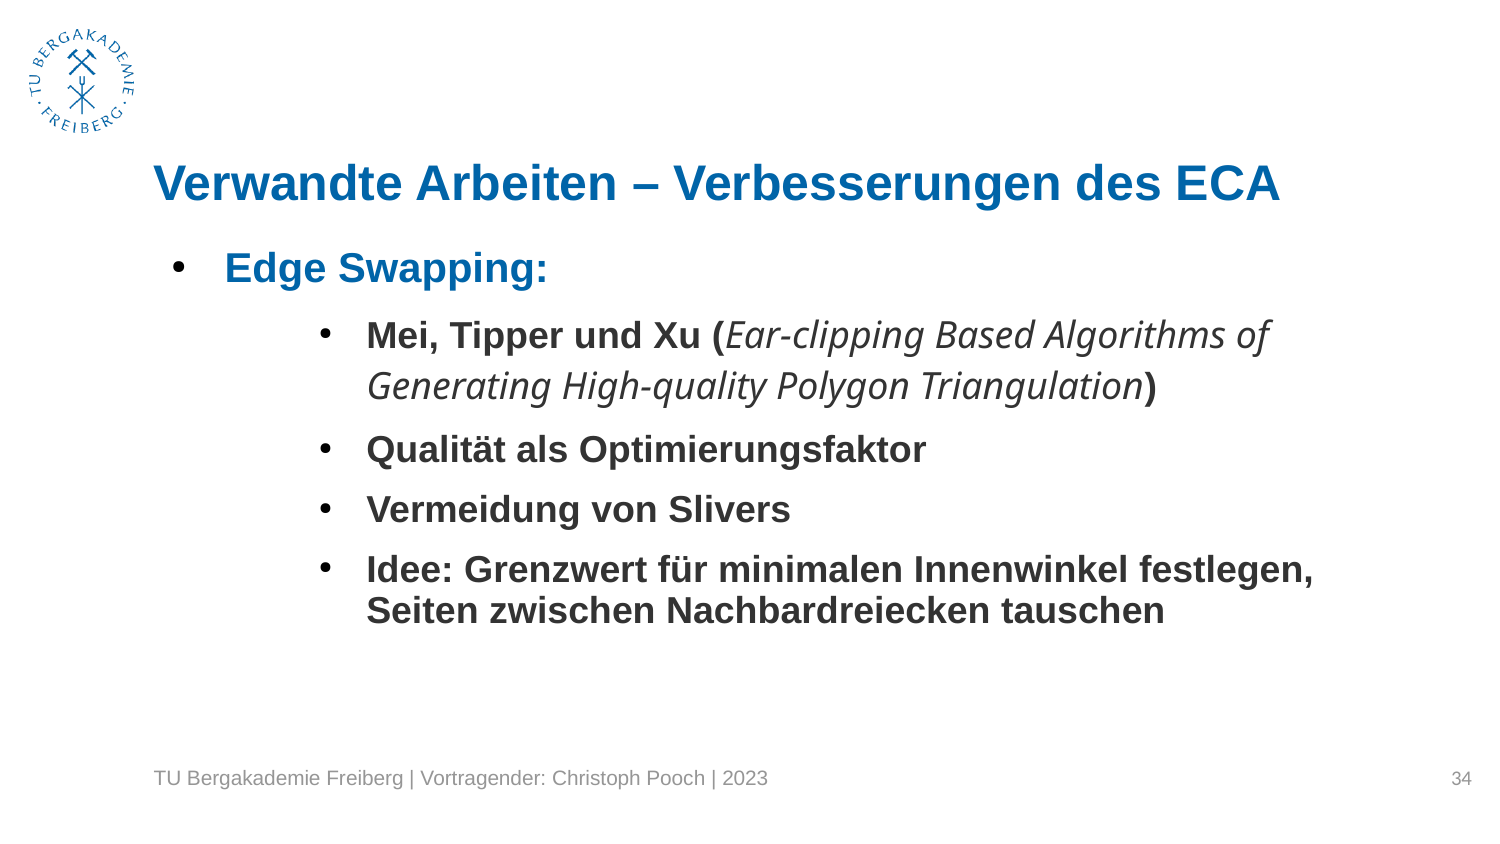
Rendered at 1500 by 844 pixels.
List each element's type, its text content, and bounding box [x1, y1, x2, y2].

slide_number 44 [1352, 764, 1473, 825]
list Edge Swapping: Mei, Tipper und Xu (Ear-clipping Based Algorithms of Generating High-quality Polygon Triangulation) Qualität als Optimierungsfaktor Vermeidung von Slivers Idee: Grenzwert für minimalen Innenwinkel festlegen, Seiten zwischen Nachbardreiecken tauschen [153, 244, 1353, 614]
footer TU Bergakademie Freiberg | Vortragender: Christoph Pooch | 2023 [153, 764, 1353, 824]
list Verwandte Arbeiten – Verbesserungen des ECA [153, 150, 1477, 221]
picture [29, 29, 134, 133]
